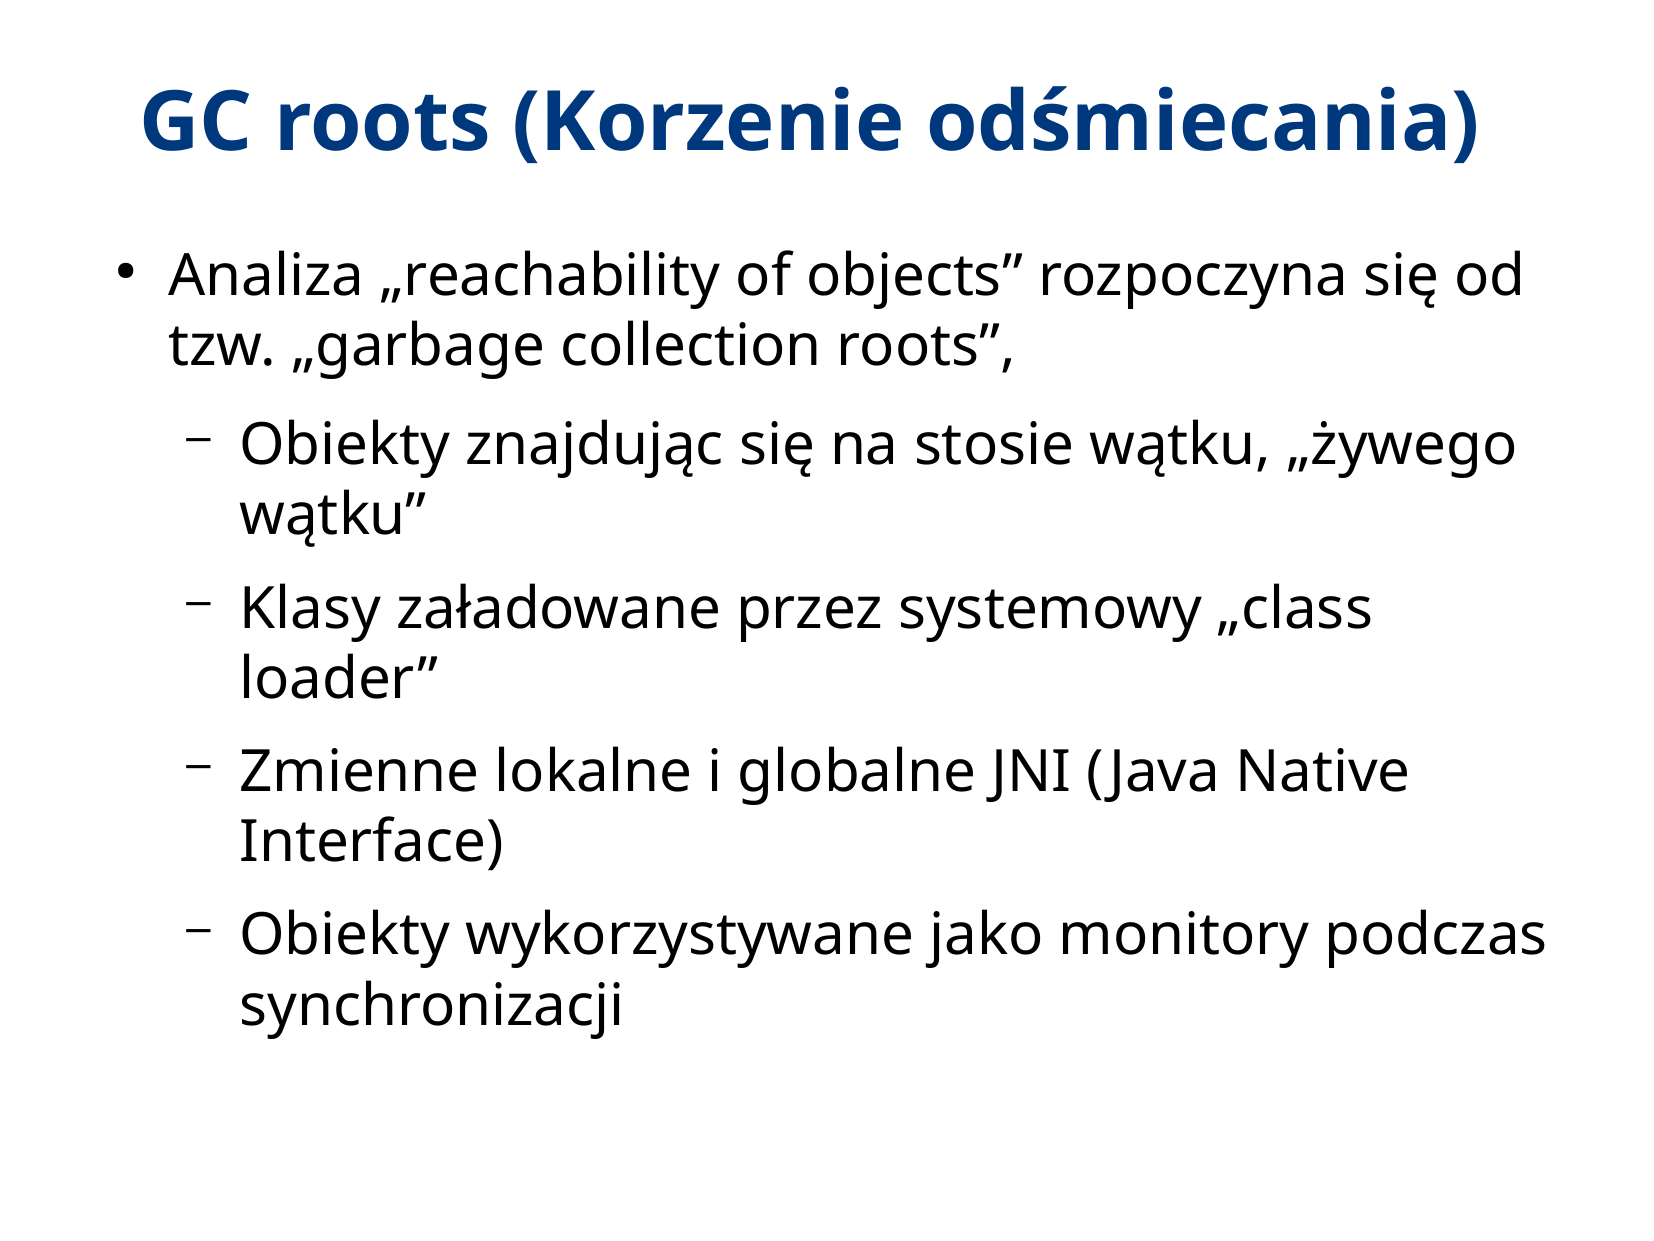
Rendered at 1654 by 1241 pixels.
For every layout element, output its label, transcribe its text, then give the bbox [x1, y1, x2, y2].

list Analiza „reachability of objects” rozpoczyna się od tzw. „garbage collection roots”, Obiekty znajdując się na stosie wątku, „żywego wątku” Klasy załadowane przez systemowy „class loader” Zmienne lokalne i globalne JNI (Java Native Interface) Obiekty wykorzystywane jako monitory podczas synchronizacji [82, 221, 1571, 1098]
title GC roots (Korzenie odśmiecania) [82, 49, 1571, 183]
